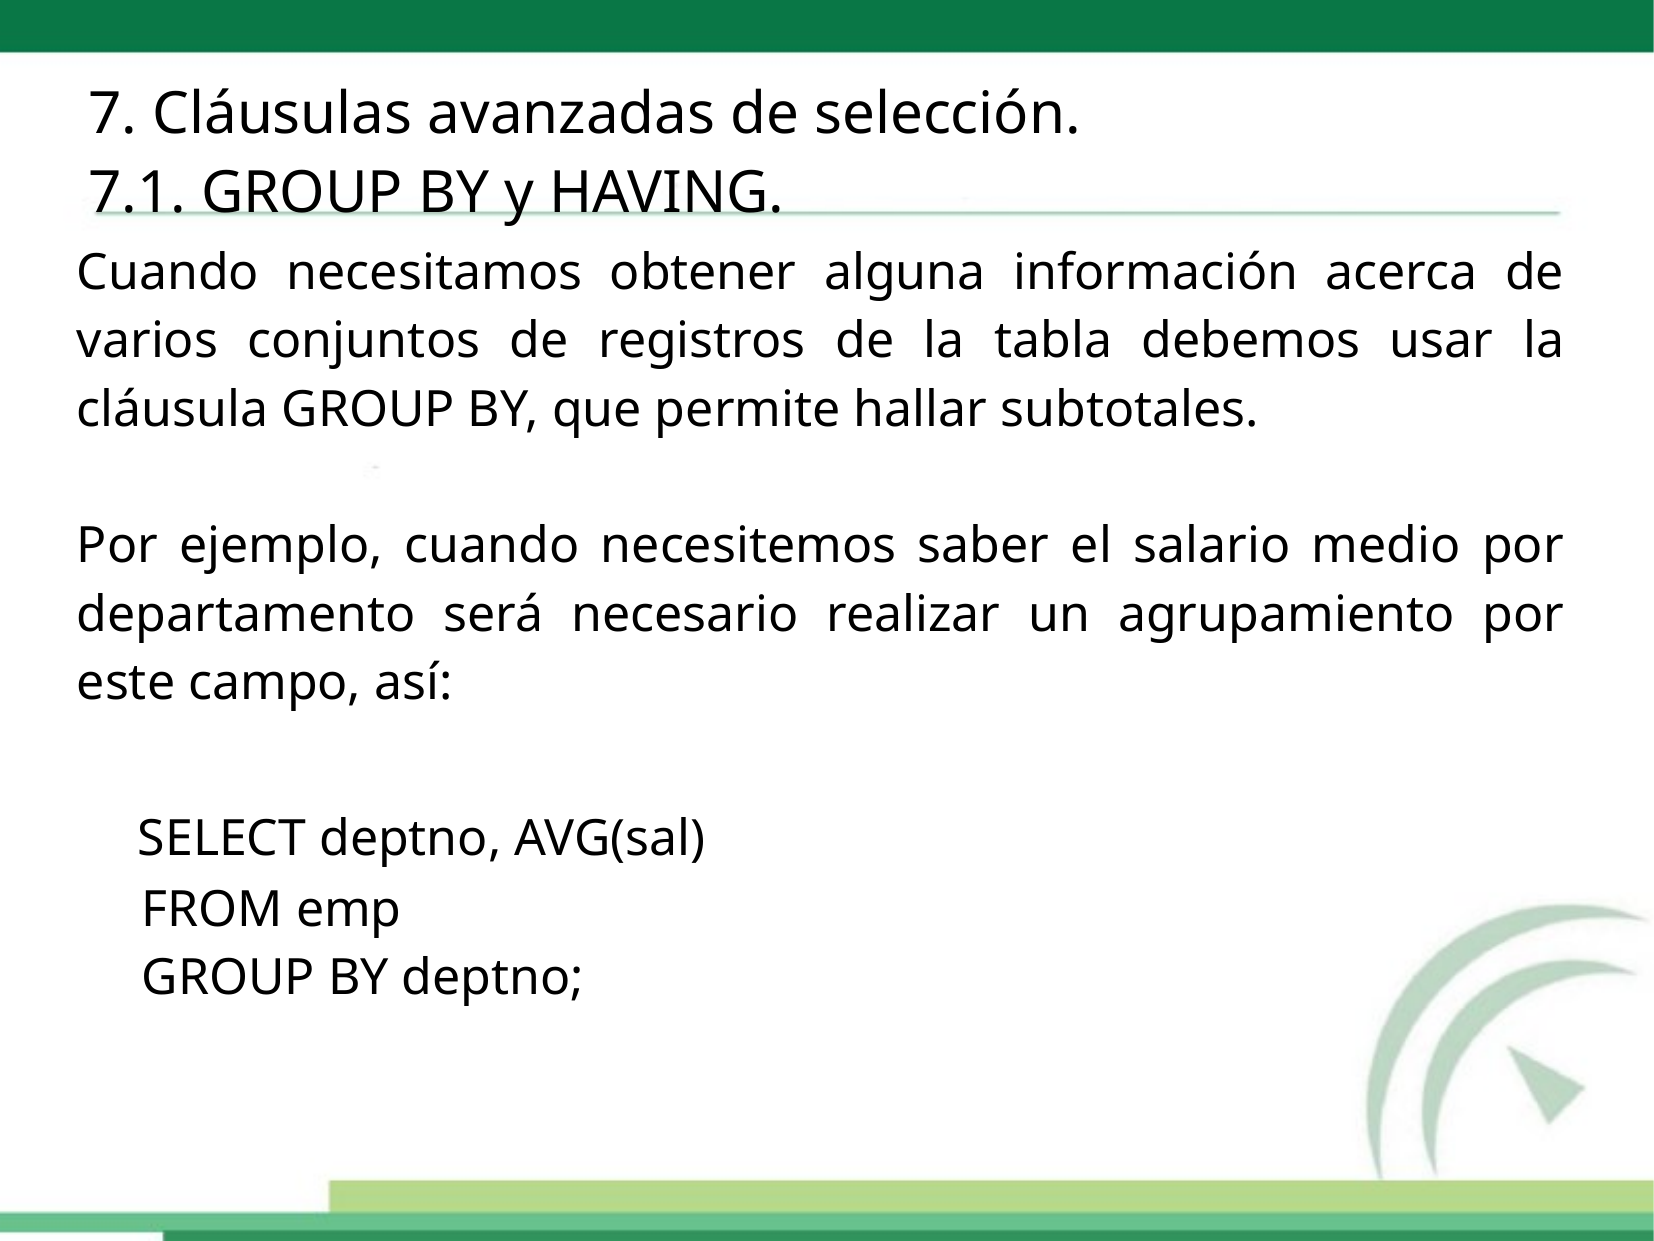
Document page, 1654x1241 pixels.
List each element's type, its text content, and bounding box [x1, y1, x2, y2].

picture [0, 0, 1654, 1241]
title 7. Cláusulas avanzadas de selección. 7.1. GROUP BY y HAVING. [88, 46, 1577, 254]
list Cuando necesitamos obtener alguna información acerca de varios conjuntos de registros de la tabla debemos usar la cláusula GROUP BY, que permite hallar subtotales. Por ejemplo, cuando necesitemos saber el salario medio por departamento será necesario realizar un agrupamiento por este campo, así: SELECT deptno, AVG(sal) FROM emp GROUP BY deptno; [76, 236, 1565, 1101]
